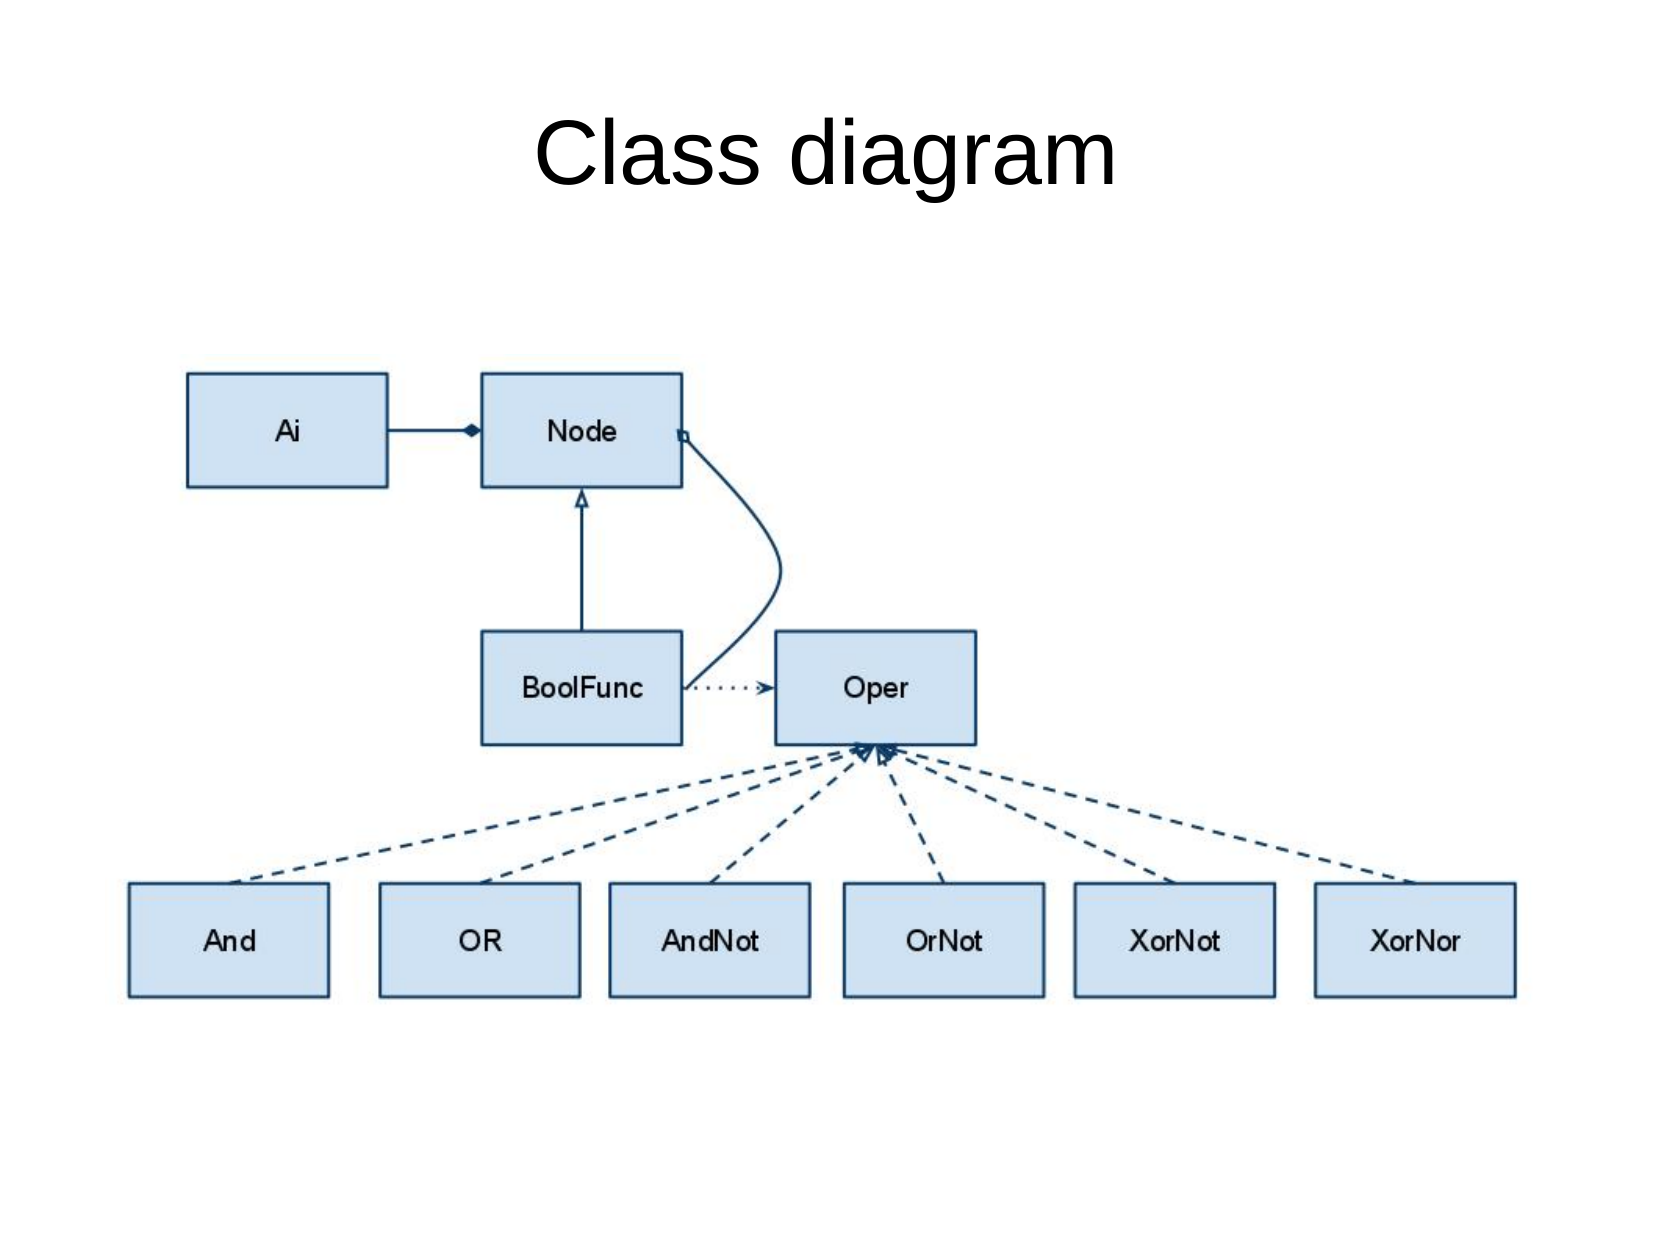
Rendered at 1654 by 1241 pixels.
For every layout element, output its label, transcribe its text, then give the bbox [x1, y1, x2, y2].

picture [105, 354, 1536, 1028]
title Class diagram [82, 49, 1571, 257]
